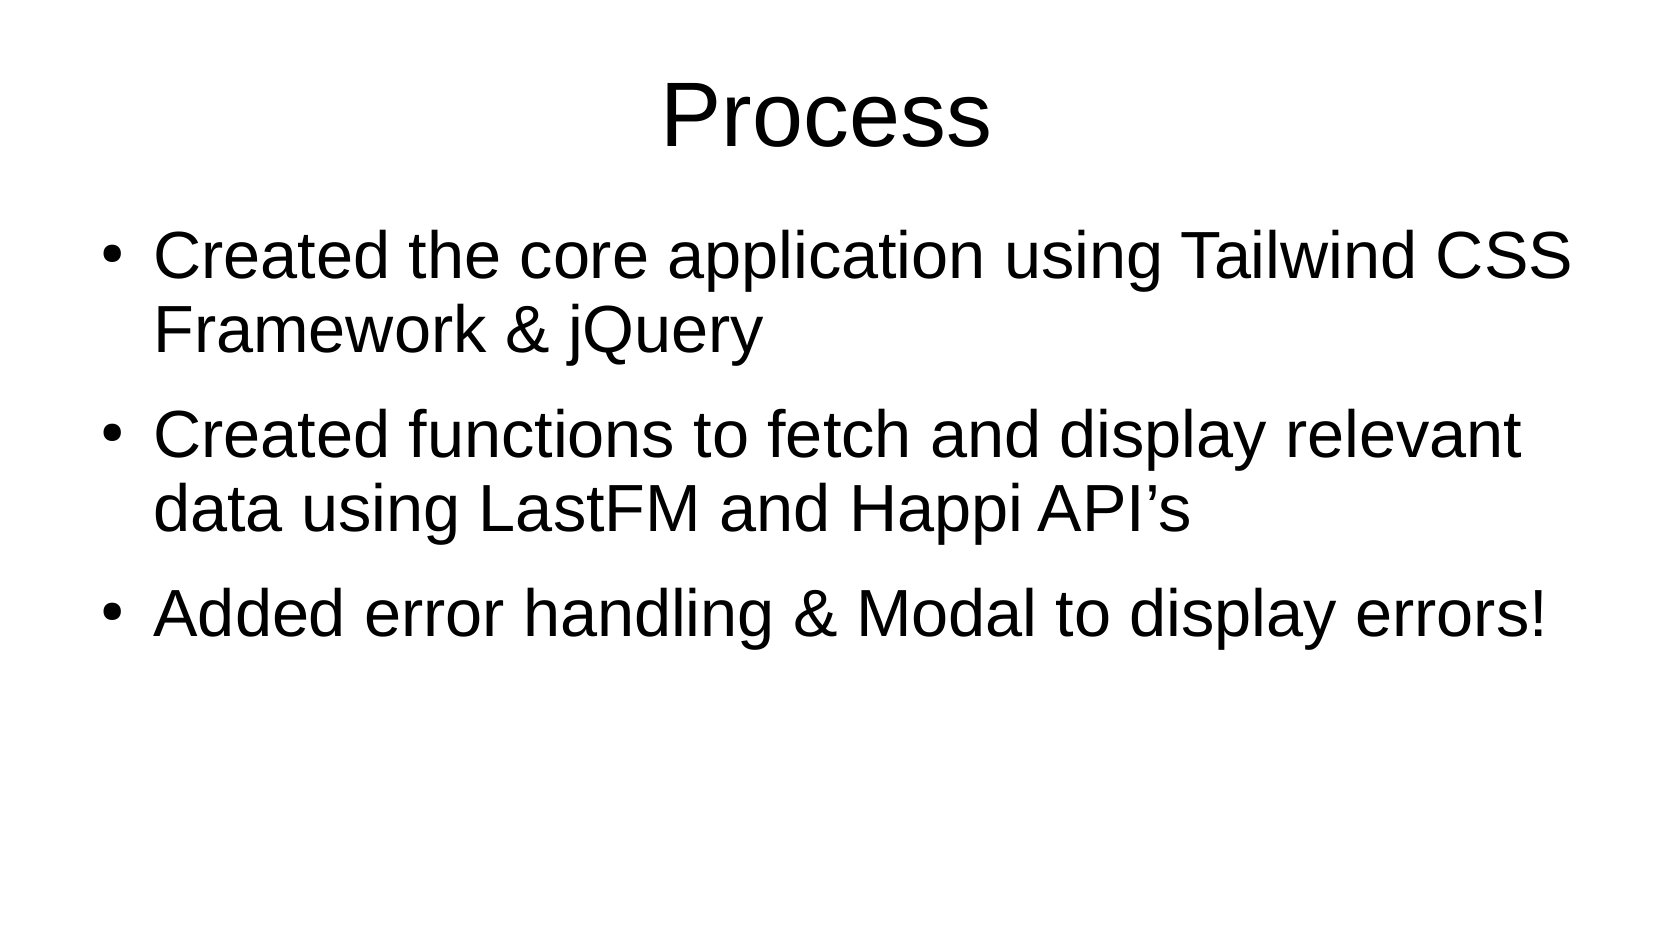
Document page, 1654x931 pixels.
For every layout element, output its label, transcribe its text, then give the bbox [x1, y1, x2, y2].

list Created the core application using Tailwind CSS Framework & jQuery Created functions to fetch and display relevant data using LastFM and Happi API’s Added error handling & Modal to display errors! [82, 217, 1613, 863]
title Process [82, 37, 1571, 193]
